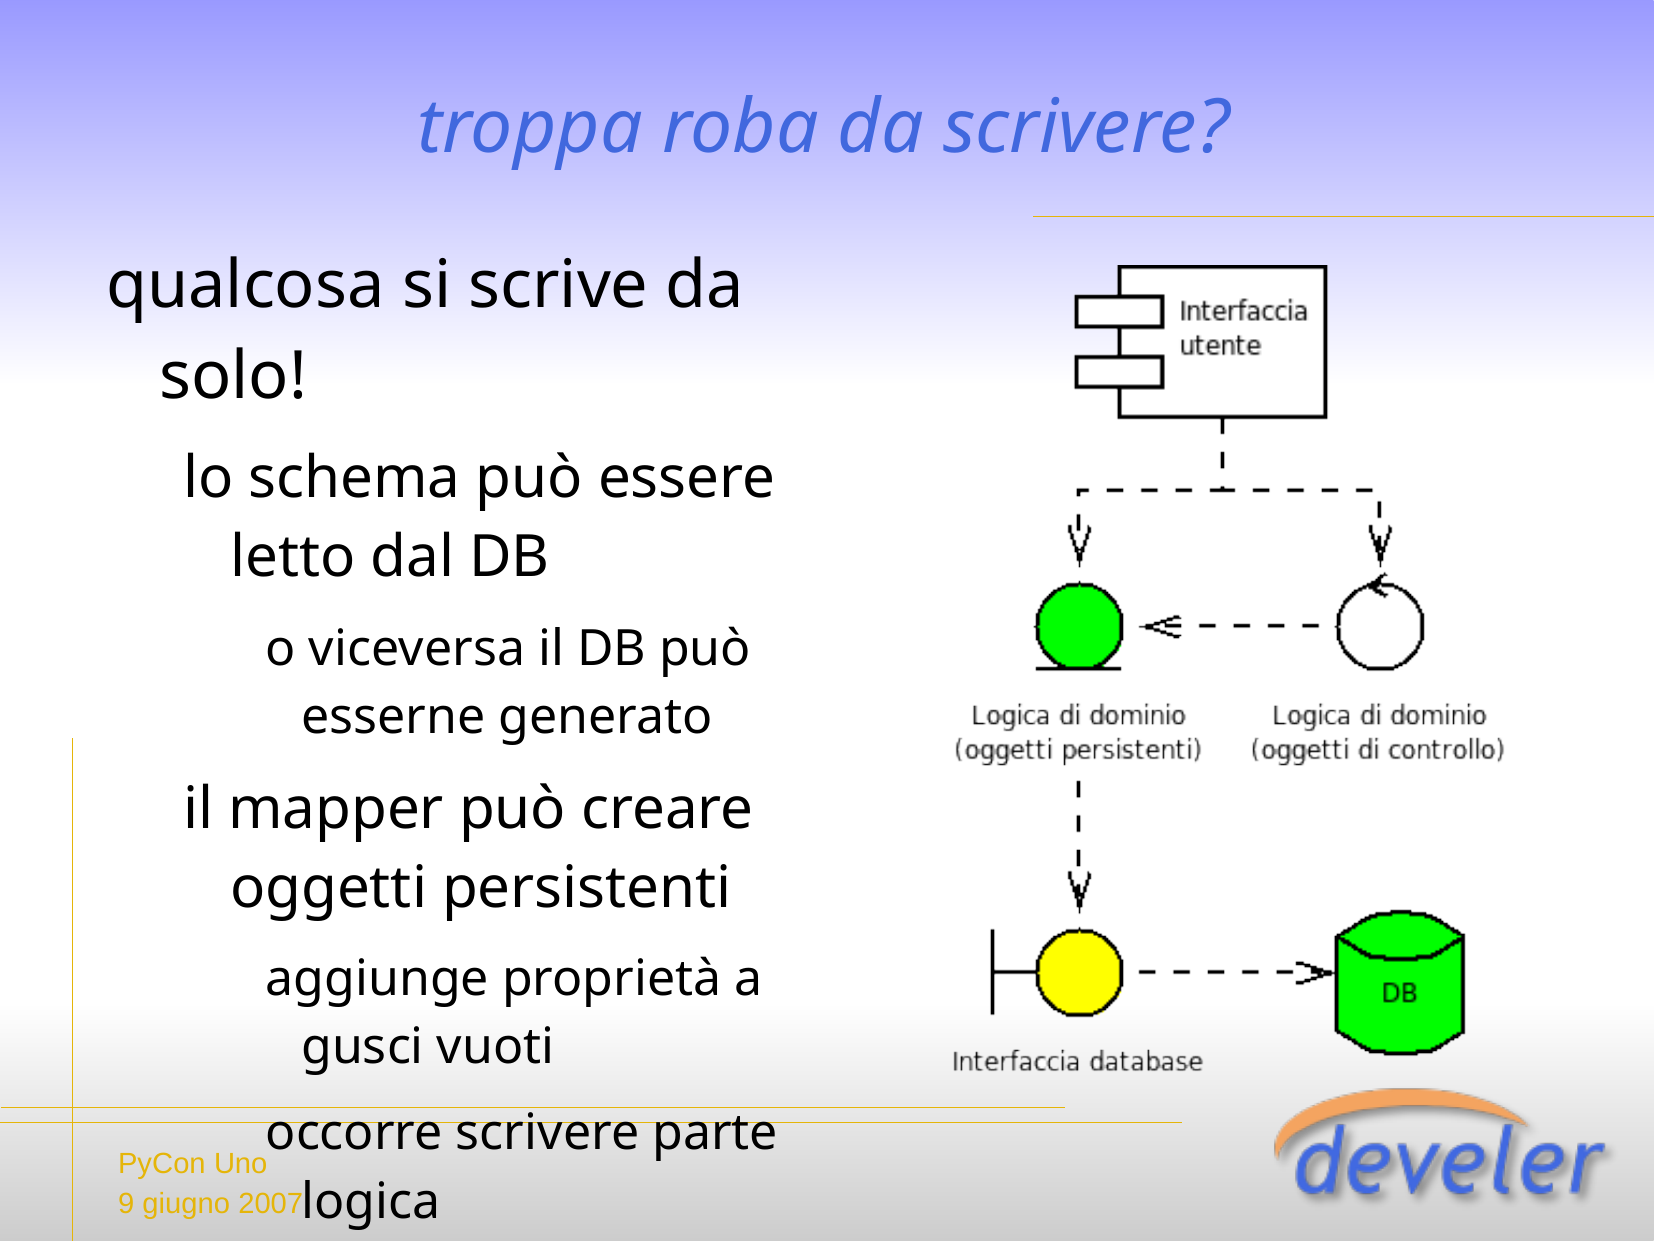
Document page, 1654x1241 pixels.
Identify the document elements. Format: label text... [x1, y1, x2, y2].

picture [905, 265, 1622, 1211]
list qualcosa si scrive da solo! lo schema può essere letto dal DB o viceversa il DB può esserne generato il mapper può creare oggetti persistenti aggiunge proprietà a gusci vuoti occorre scrivere parte logica [88, 236, 815, 1099]
title troppa roba da scrivere? [82, 29, 1565, 217]
